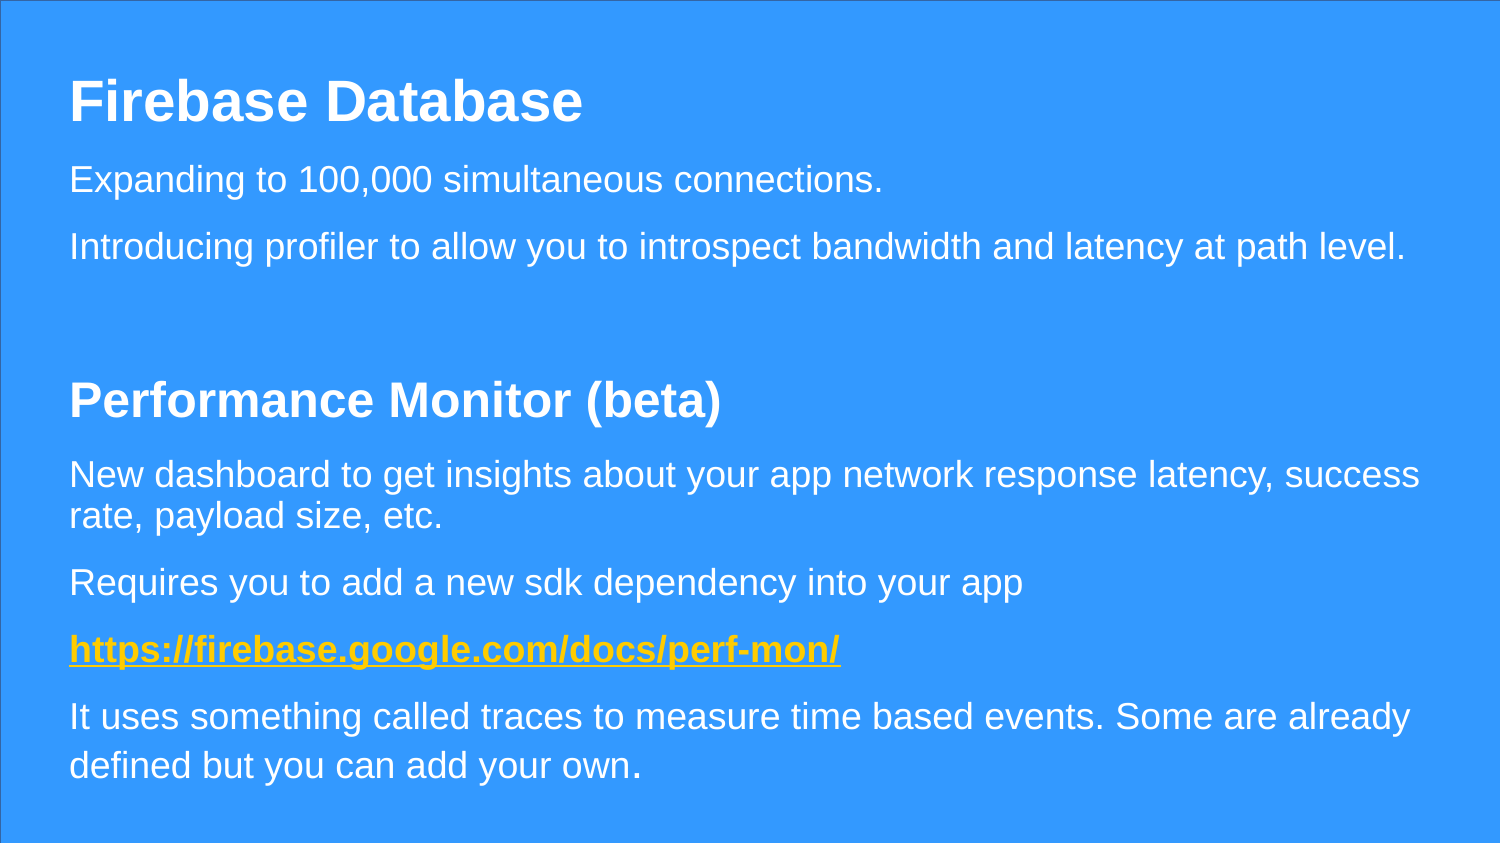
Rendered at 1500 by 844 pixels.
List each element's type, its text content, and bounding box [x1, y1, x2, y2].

text_box [0, 0, 1500, 843]
text_box Firebase Database Expanding to 100,000 simultaneous connections. Introducing profiler to allow you to introspect bandwidth and latency at path level. Performance Monitor (beta) New dashboard to get insights about your app network response latency, success rate, payload size, etc. Requires you to add a new sdk dependency into your app https://firebase.google.com/docs/perf-mon/ It uses something called traces to measure time based events. Some are already defined but you can add your own. [54, 61, 1456, 843]
